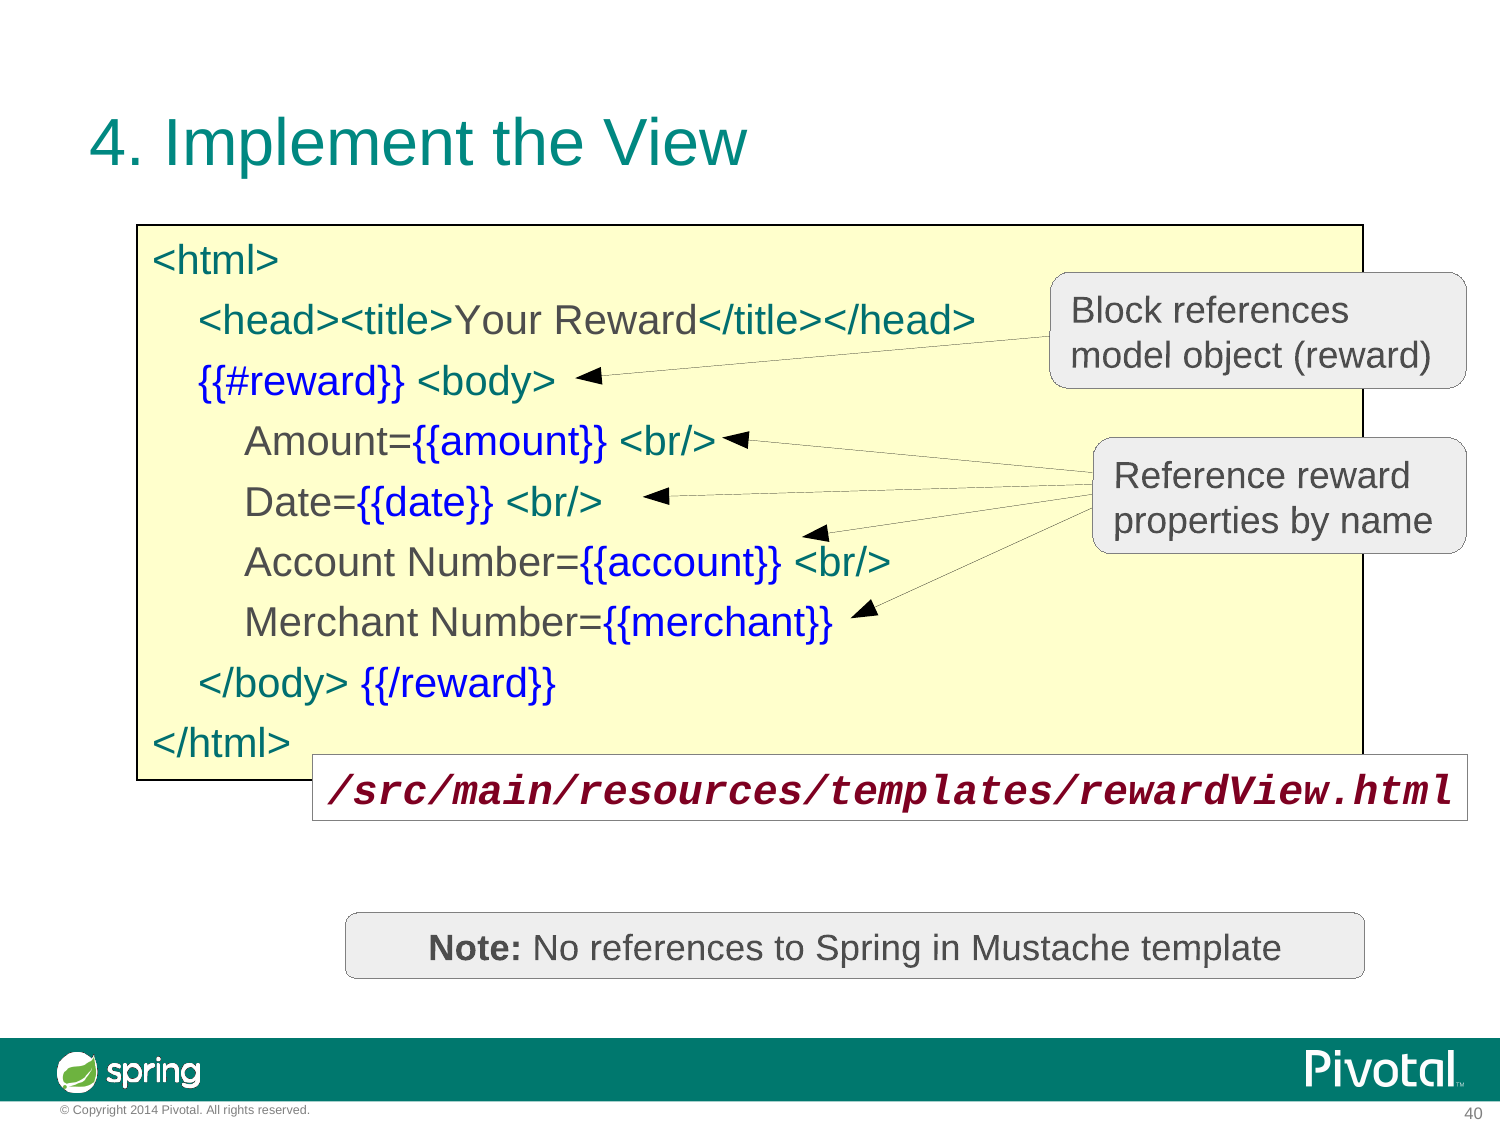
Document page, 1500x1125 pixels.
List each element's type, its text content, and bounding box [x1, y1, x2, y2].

title 4. Implement the View [75, 45, 1426, 233]
text_box <html> <head><title>Your Reward</title></head> {{#reward}} <body> Amount={{amount}} <br/> Date={{date}} <br/> Account Number={{account}} <br/> Merchant Number={{merchant}} </body> {{/reward}} </html> [137, 224, 1363, 781]
picture [32, 1041, 210, 1103]
text_box /src/main/resources/templates/rewardView.html [312, 754, 1468, 821]
text_box Note: No references to Spring in Mustache template [345, 912, 1365, 979]
text_box Reference reward properties by name [1092, 437, 1467, 554]
text_box Block references model object (reward) [1049, 272, 1467, 389]
picture [1306, 1050, 1464, 1087]
